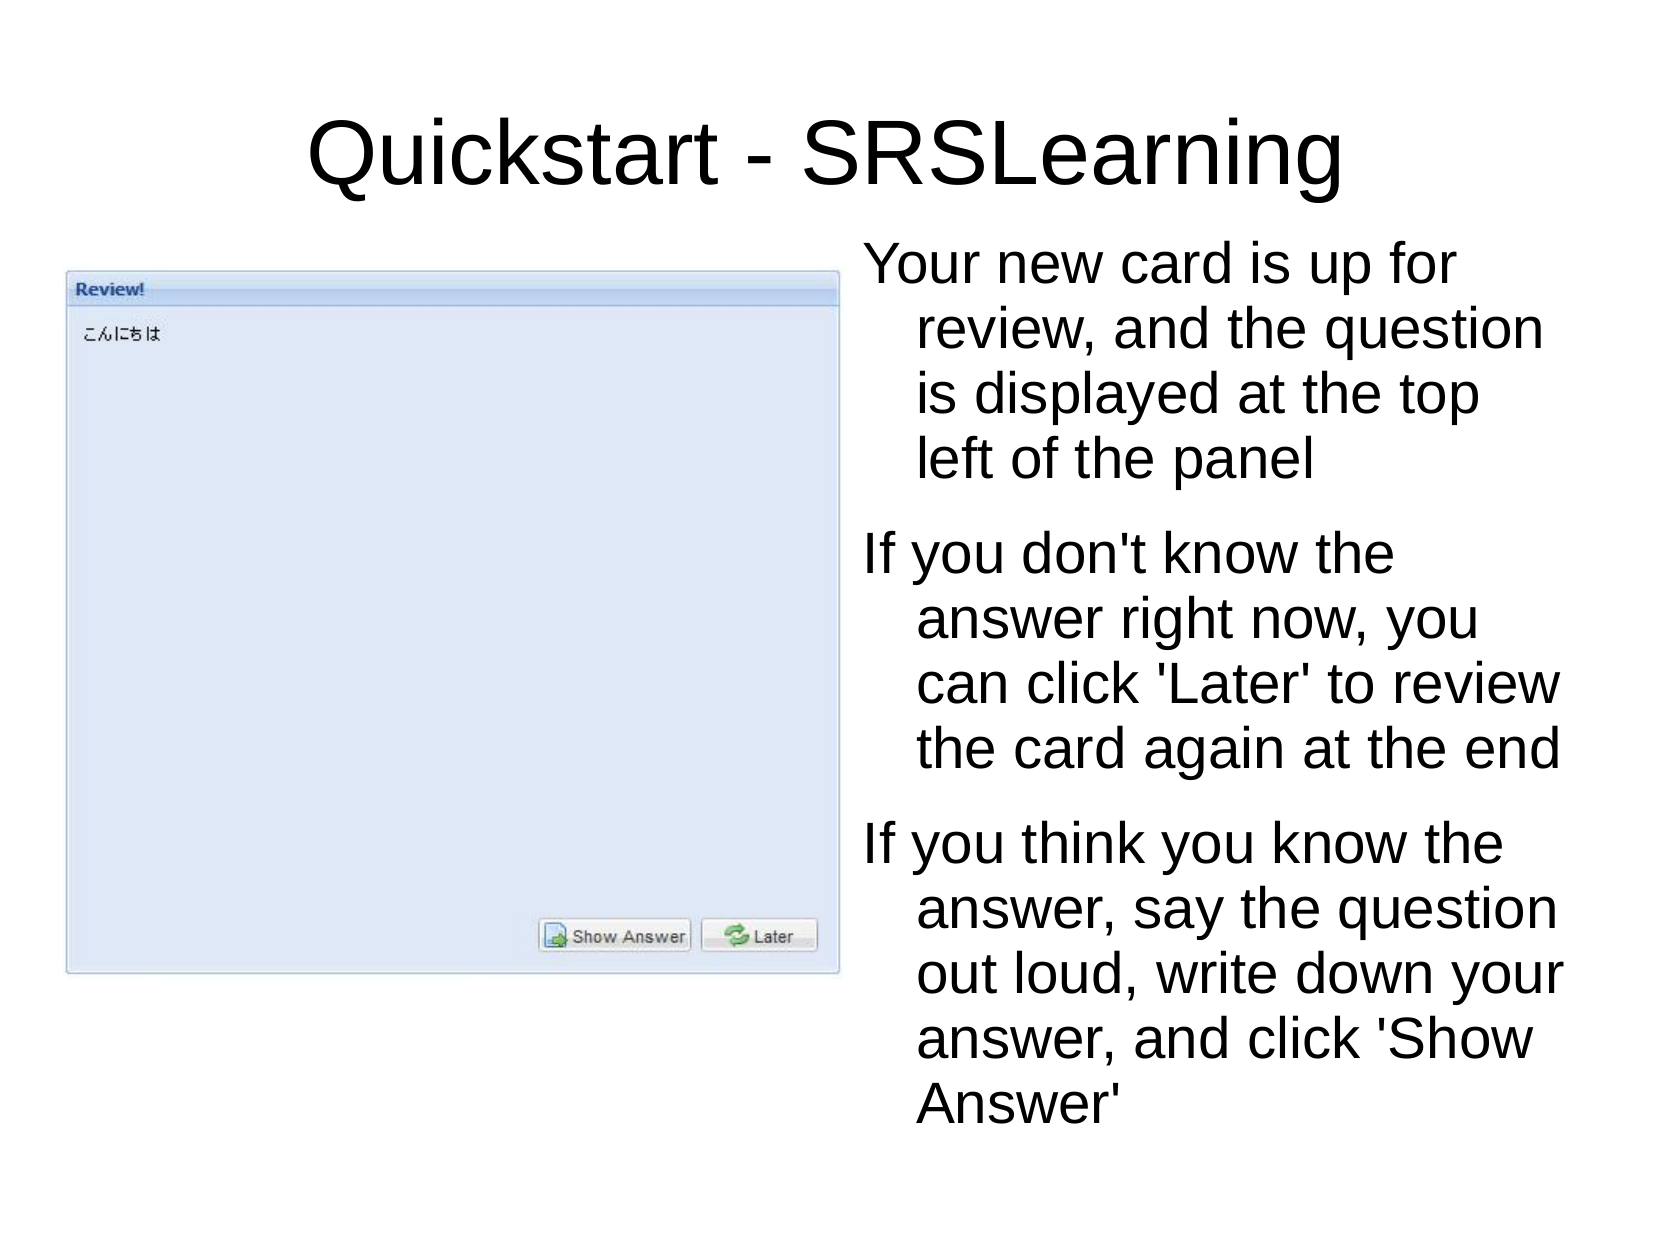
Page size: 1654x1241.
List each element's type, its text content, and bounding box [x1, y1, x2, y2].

title Quickstart - SRSLearning [82, 49, 1571, 257]
list Your new card is up for review, and the question is displayed at the top left of the panel If you don't know the answer right now, you can click 'Later' to review the card again at the end If you think you know the answer, say the question out loud, write down your answer, and click 'Show Answer' [845, 231, 1572, 1133]
picture [63, 266, 845, 979]
